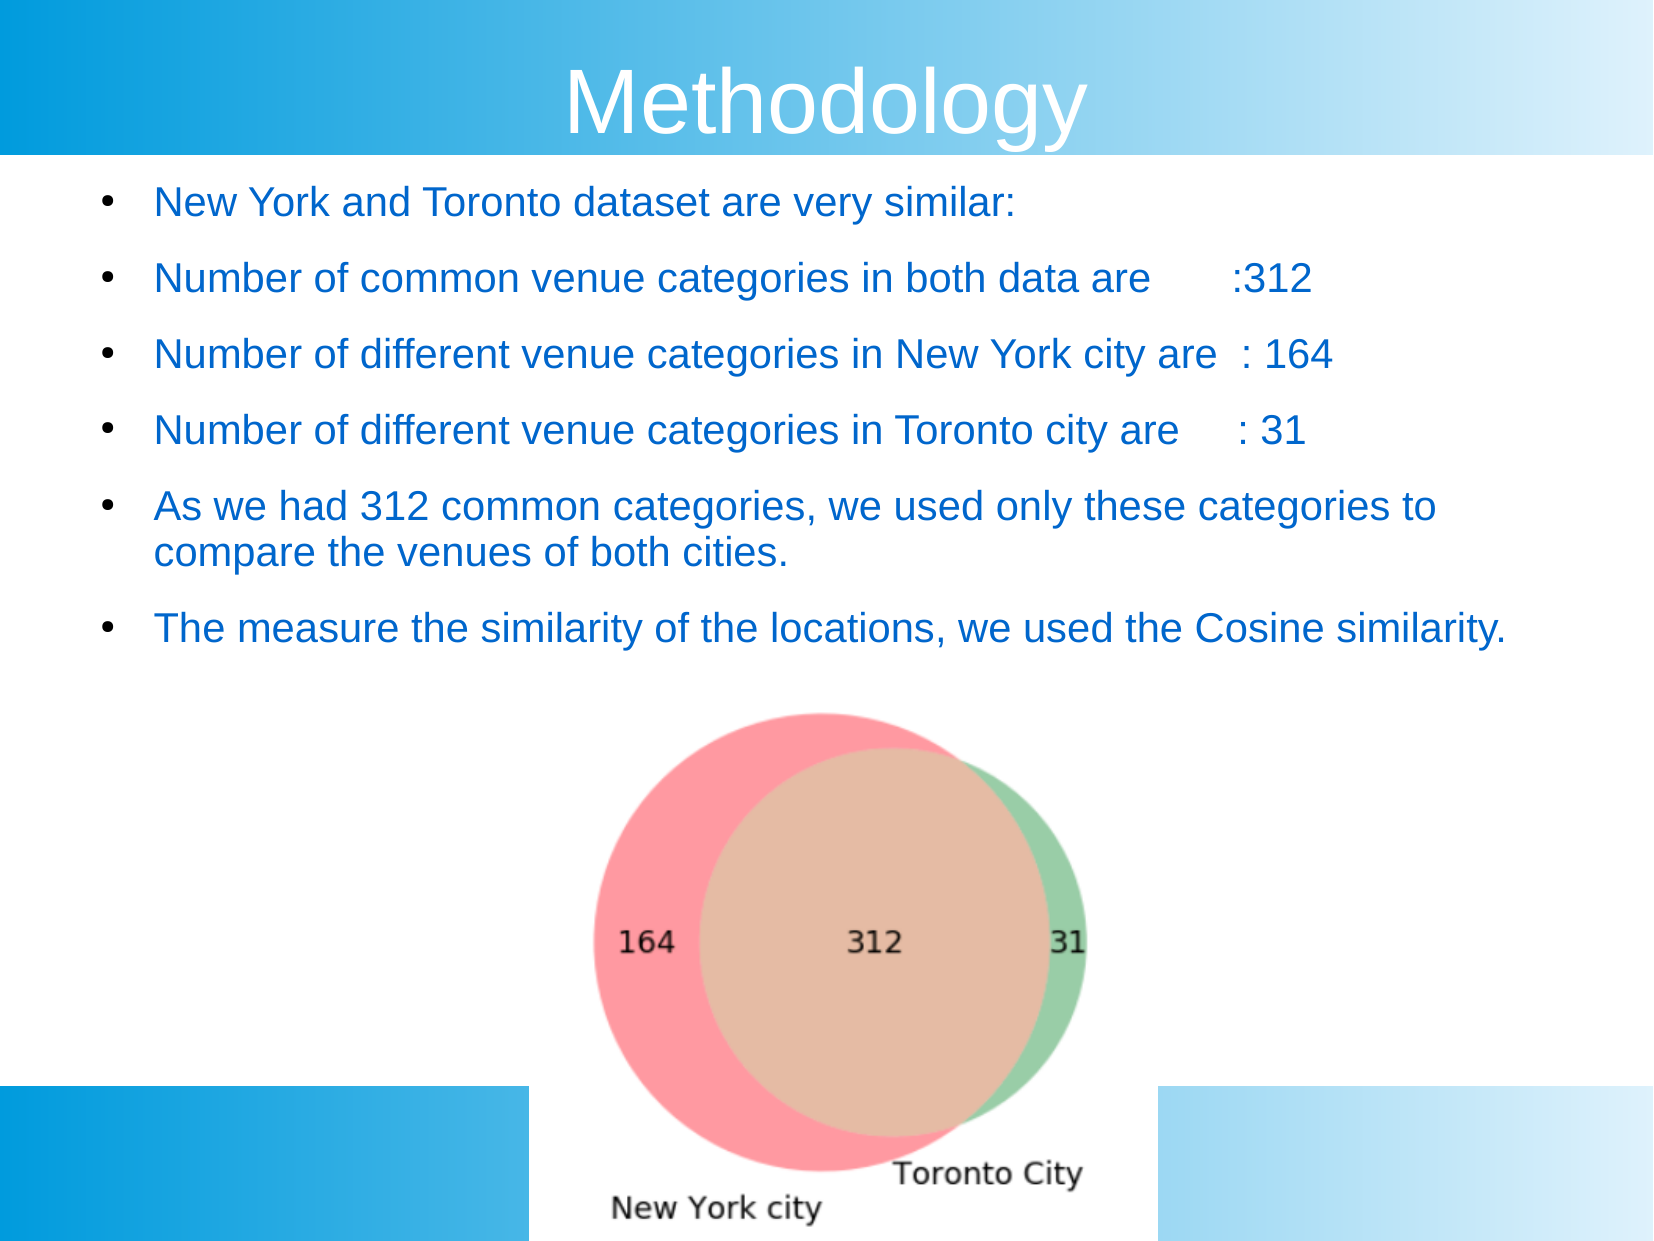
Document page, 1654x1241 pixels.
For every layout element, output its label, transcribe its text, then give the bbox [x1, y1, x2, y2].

picture [529, 683, 1158, 1241]
list New York and Toronto dataset are very similar: Number of common venue categories in both data are :312 Number of different venue categories in New York city are : 164 Number of different venue categories in Toronto city are : 31 As we had 312 common categories, we used only these categories to compare the venues of both cities. The measure the similarity of the locations, we used the Cosine similarity. [82, 178, 1571, 532]
title Methodology [82, 49, 1571, 155]
